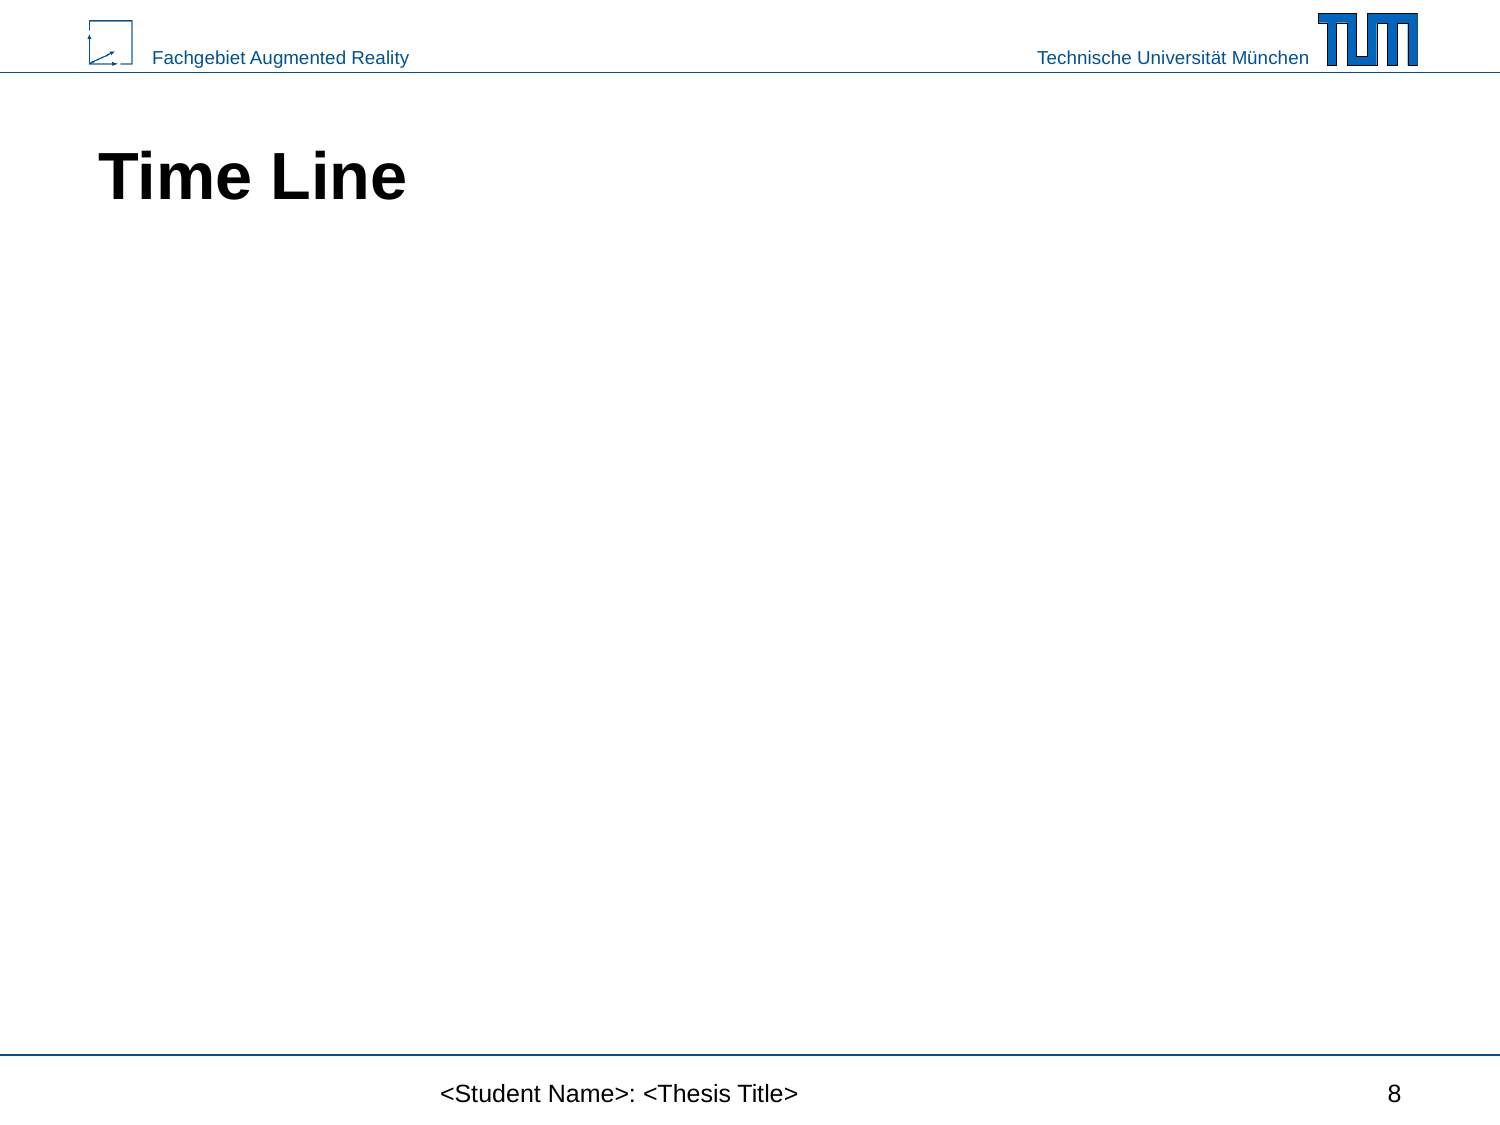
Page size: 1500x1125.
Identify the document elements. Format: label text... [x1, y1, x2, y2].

title Time Line [83, 120, 1417, 221]
slide_number 3 [1104, 1067, 1417, 1118]
footer <Student Name>: <Thesis Title> [425, 1067, 1075, 1118]
picture [83, 14, 136, 68]
